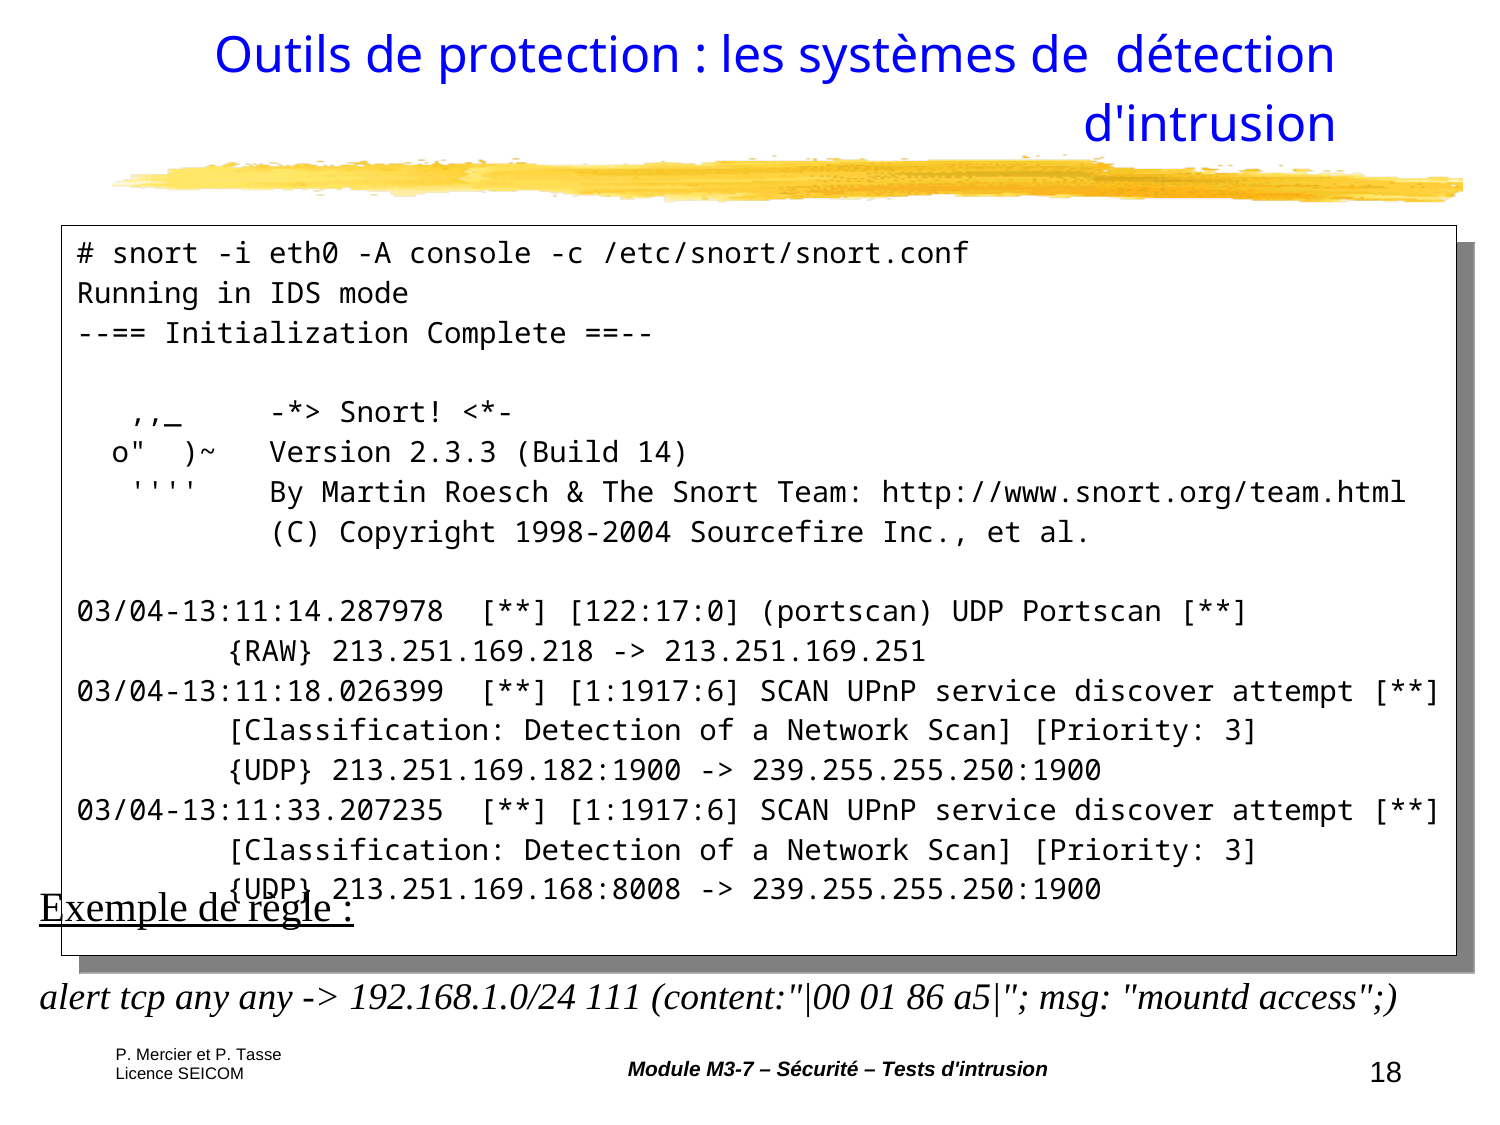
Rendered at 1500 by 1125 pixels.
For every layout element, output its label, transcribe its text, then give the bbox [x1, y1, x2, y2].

picture [112, 149, 1463, 213]
text_box # snort -i eth0 -A console -c /etc/snort/snort.conf Running in IDS mode --== Initialization Complete ==-- ,,_ -*> Snort! <*- o" )~ Version 2.3.3 (Build 14) '''' By Martin Roesch & The Snort Team: http://www.snort.org/team.html (C) Copyright 1998-2004 Sourcefire Inc., et al. 03/04-13:11:14.287978 [**] [122:17:0] (portscan) UDP Portscan [**] {RAW} 213.251.169.218 -> 213.251.169.251 03/04-13:11:18.026399 [**] [1:1917:6] SCAN UPnP service discover attempt [**] [Classification: Detection of a Network Scan] [Priority: 3] {UDP} 213.251.169.182:1900 -> 239.255.255.250:1900 03/04-13:11:33.207235 [**] [1:1917:6] SCAN UPnP service discover attempt [**] [Classification: Detection of a Network Scan] [Priority: 3] {UDP} 213.251.169.168:8008 -> 239.255.255.250:1900 [61, 225, 1457, 871]
title Outils de protection : les systèmes de détection d'intrusion [62, 28, 1338, 146]
text_box Exemple de règle : alert tcp any any -> 192.168.1.0/24 111 (content:"|00 01 86 a5|"; msg: "mountd access";) [24, 877, 1467, 1026]
